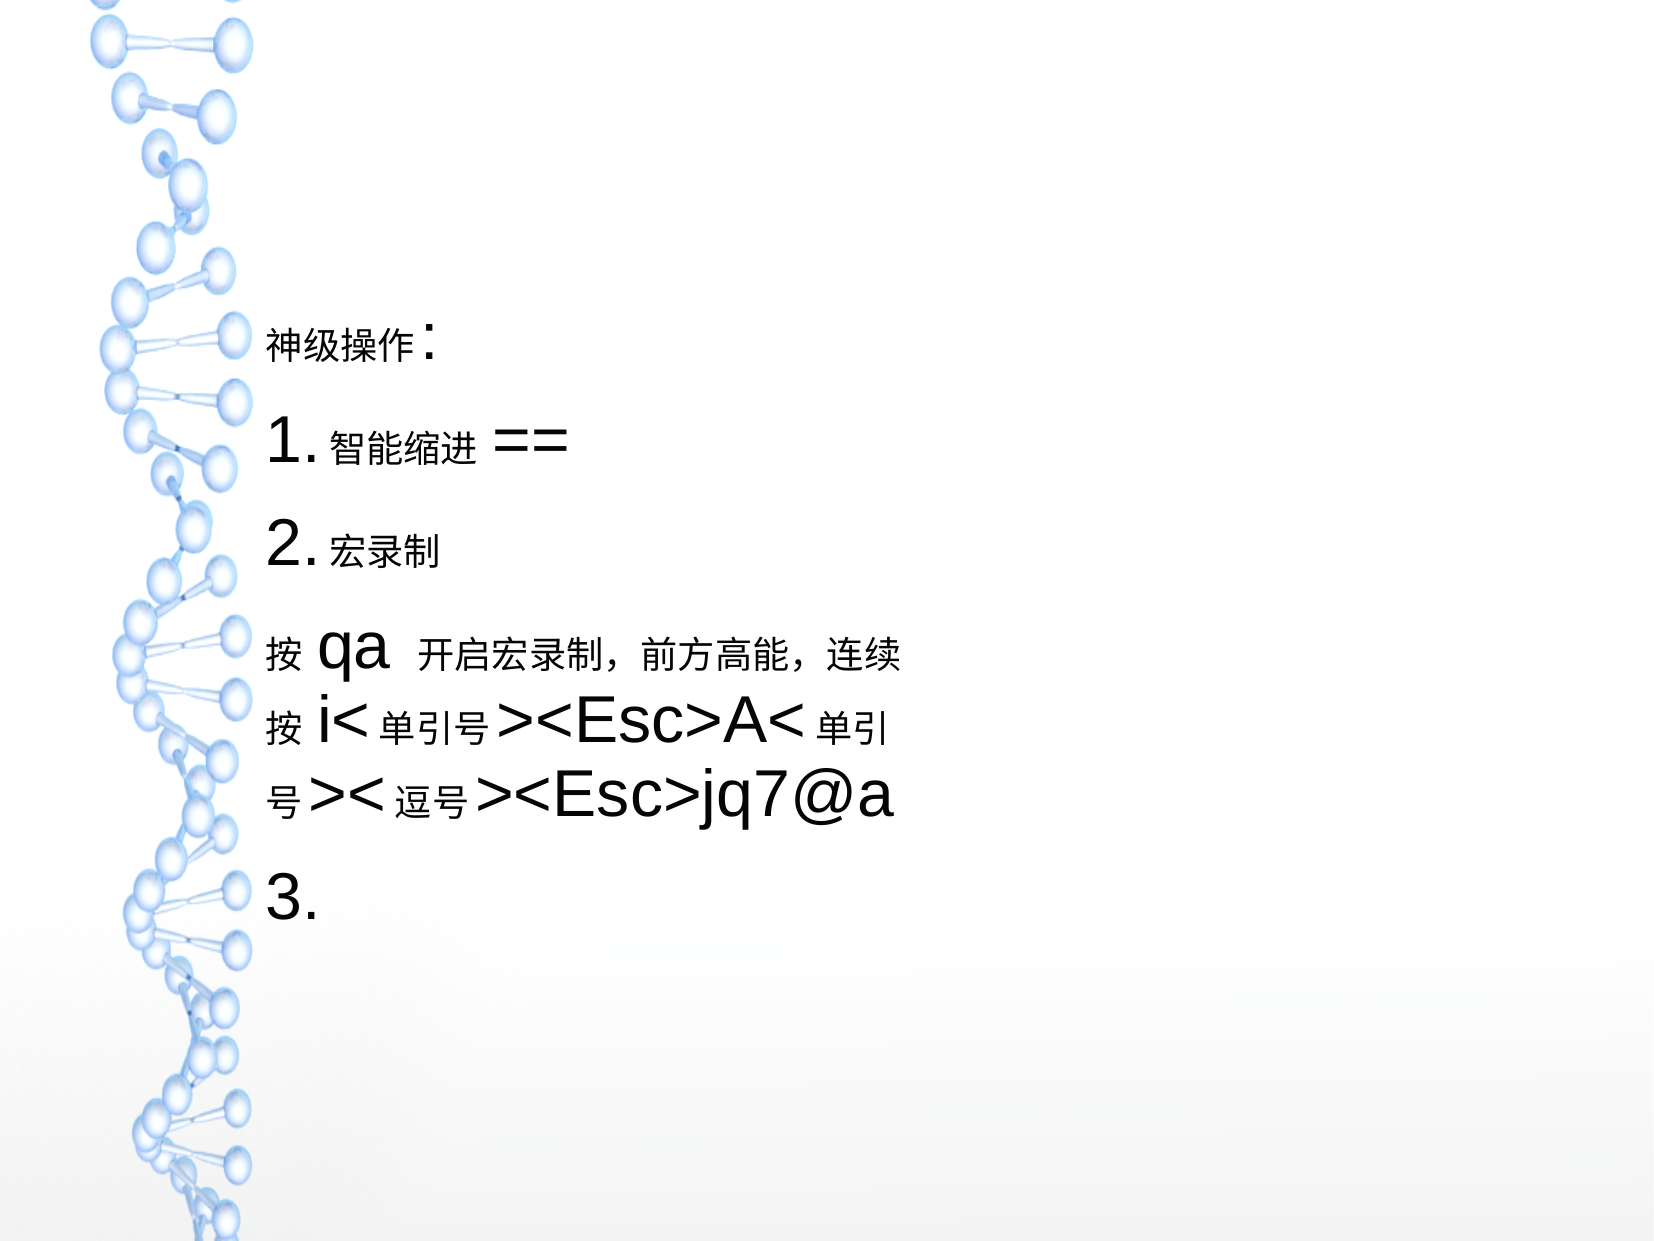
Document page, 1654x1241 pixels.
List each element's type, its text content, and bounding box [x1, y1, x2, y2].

list 神级操作: 1.智能缩进 == 2.宏录制 按 qa 开启宏录制，前方高能，连续按 i<单引号><Esc>A<单引号><逗号><Esc>jq7@a 3. [265, 299, 915, 1019]
picture [0, 0, 1654, 1241]
